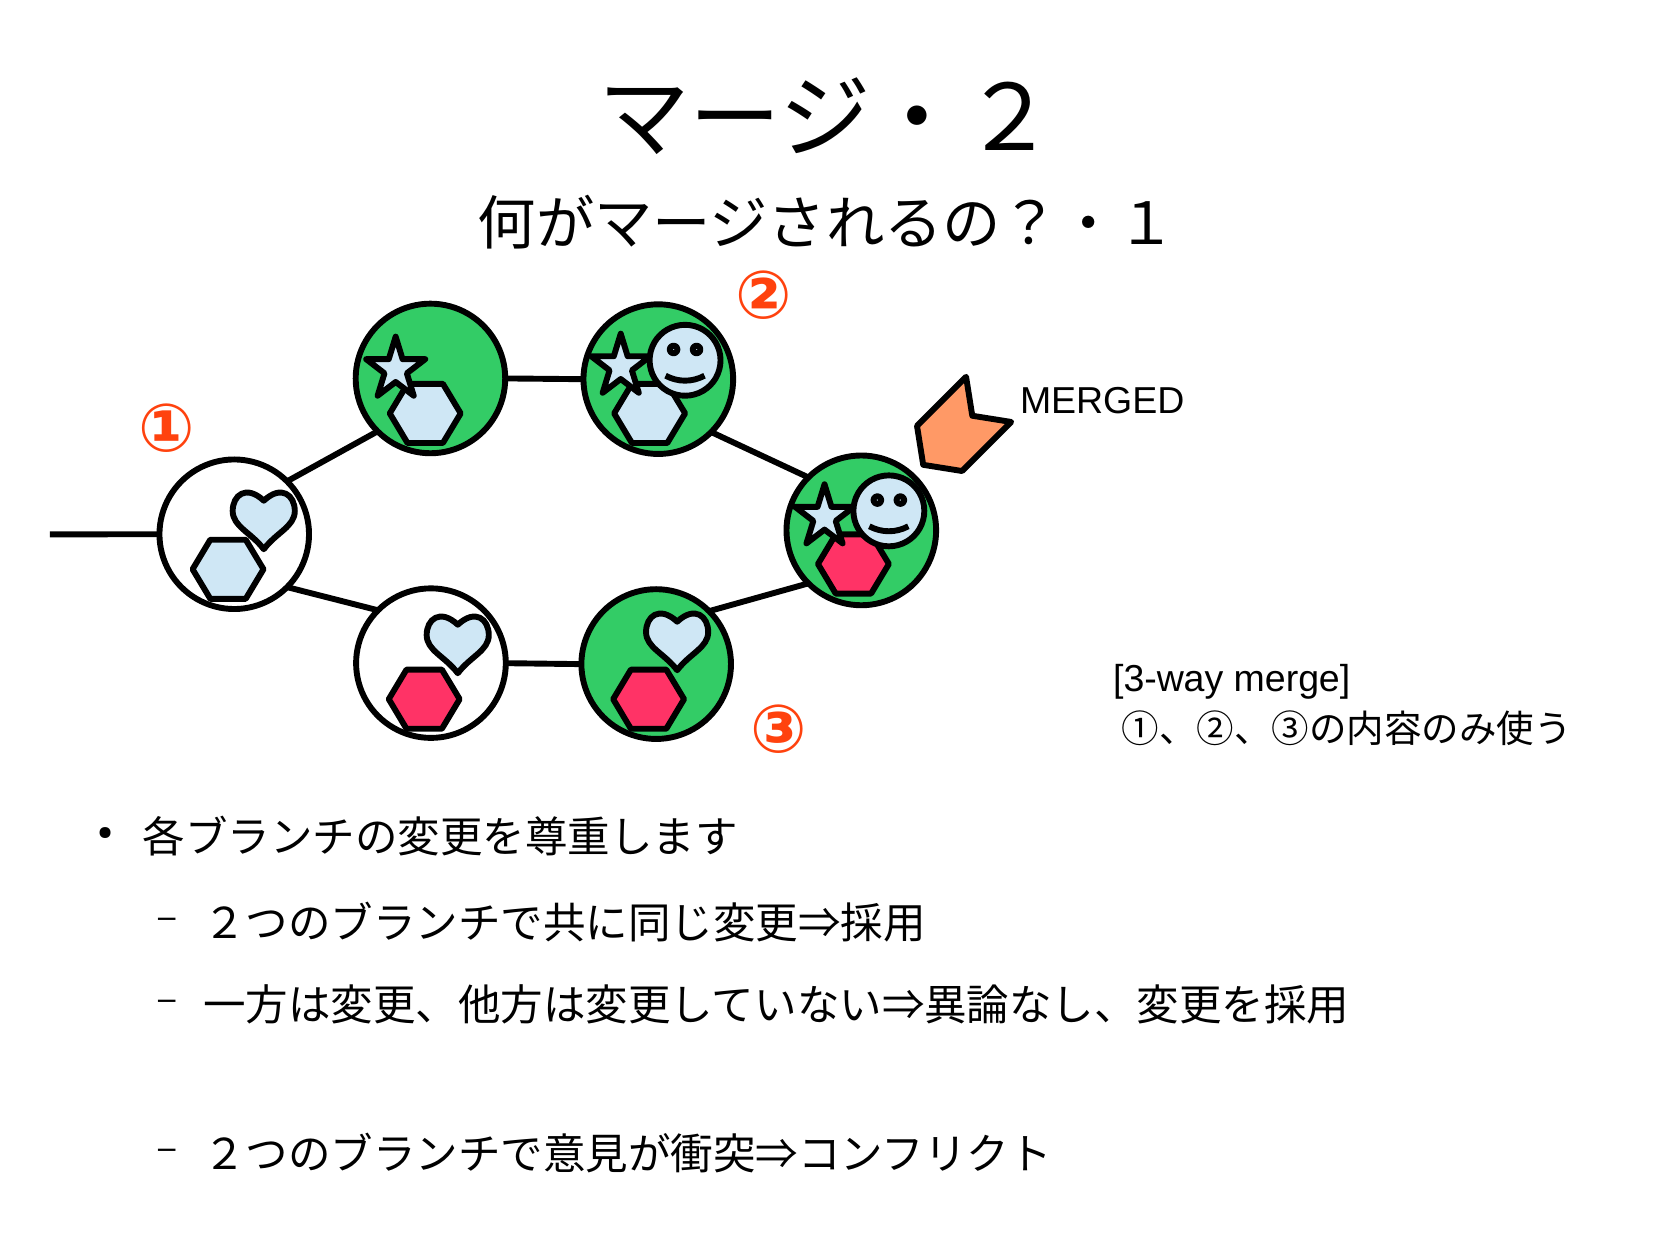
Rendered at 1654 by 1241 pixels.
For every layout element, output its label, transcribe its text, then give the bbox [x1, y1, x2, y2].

title マージ・２ 何がマージされるの？・１ [82, 49, 1571, 257]
text_box ① [124, 383, 221, 466]
text_box MERGED [1005, 372, 1211, 429]
text_box [426, 616, 489, 674]
text_box [917, 376, 1005, 472]
text_box ② [720, 250, 818, 333]
text_box [192, 539, 264, 599]
list 各ブランチの変更を尊重します ２つのブランチで共に同じ変更⇒採用 一方は変更、他方は変更していない⇒異論なし、変更を採用 ２つのブランチで意見が衝突⇒コンフリクト [82, 803, 1538, 1188]
text_box [388, 669, 460, 729]
text_box [232, 492, 295, 550]
text_box [583, 304, 734, 454]
text_box ③ [736, 685, 833, 767]
text_box [355, 303, 506, 454]
text_box [3-way merge] ①、②、③の内容のみ使う [1098, 649, 1554, 744]
text_box [581, 589, 731, 739]
text_box [786, 455, 937, 606]
